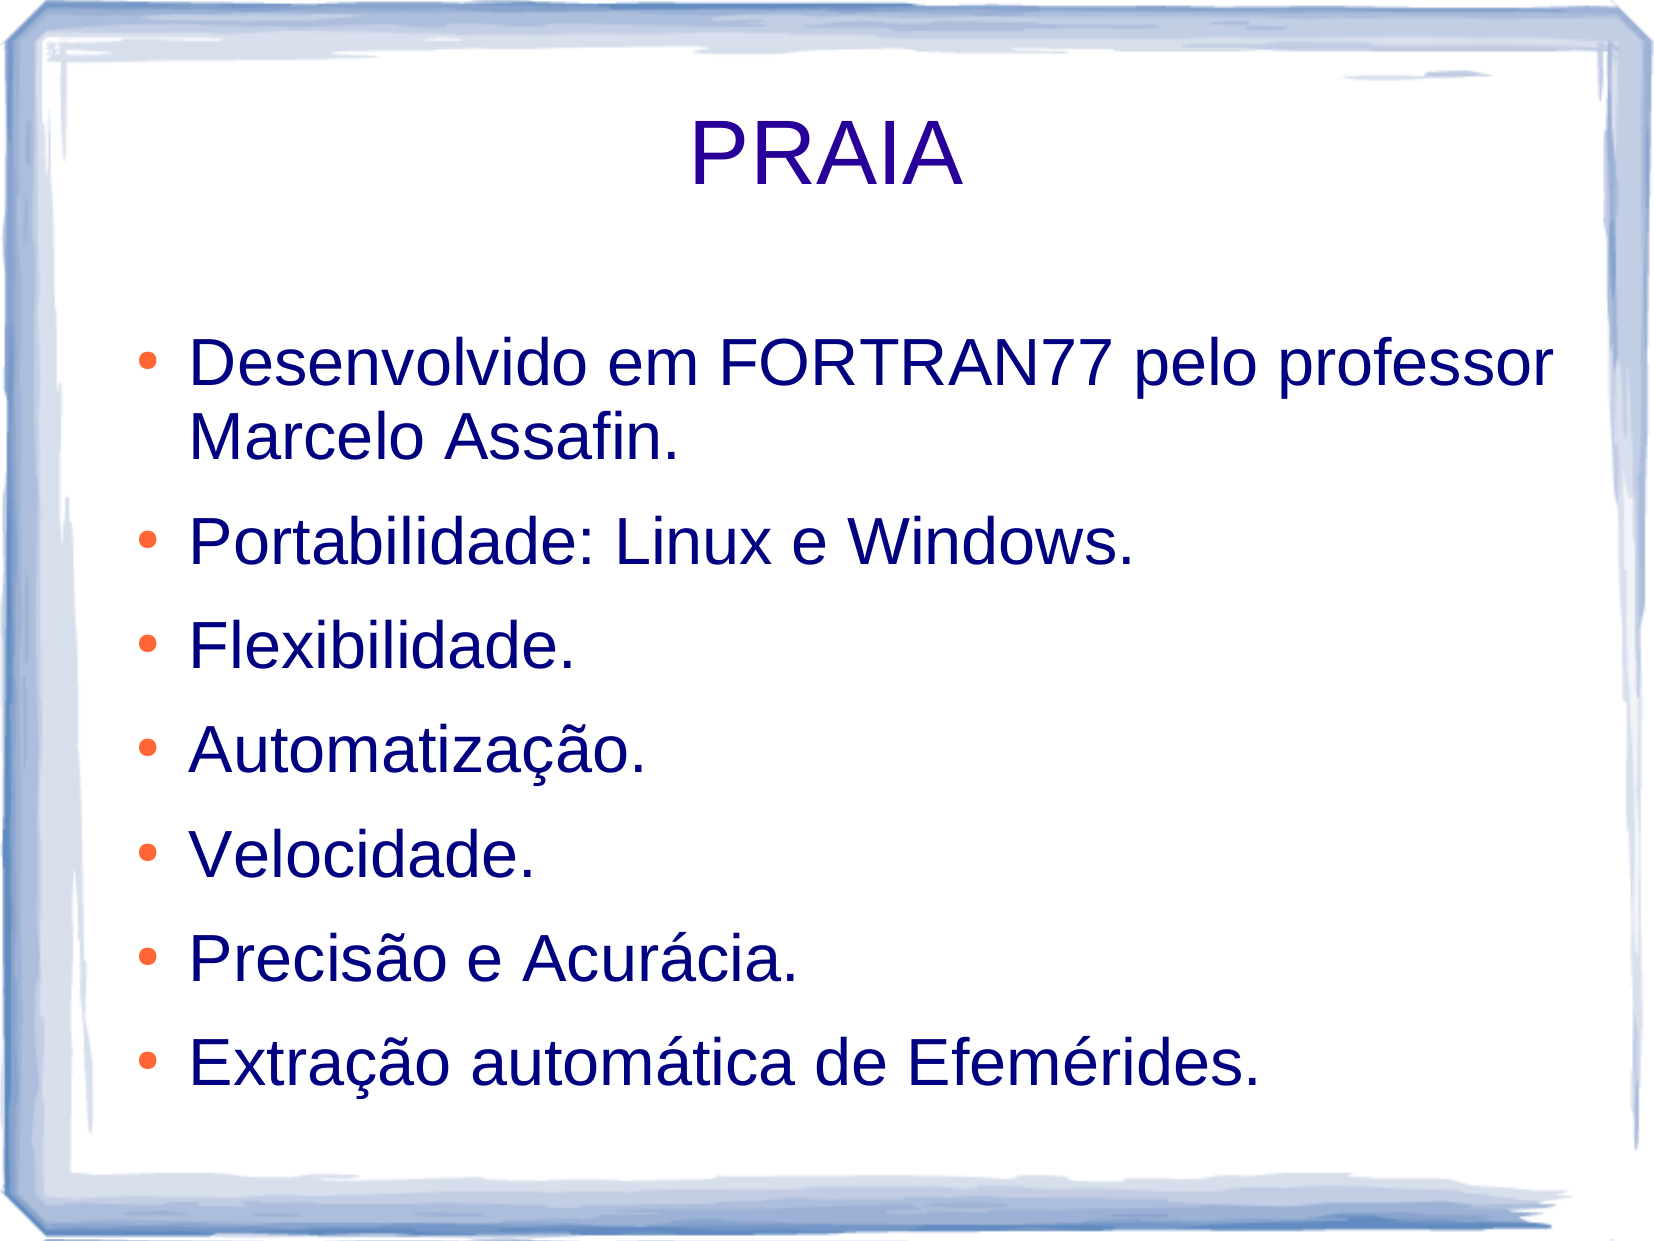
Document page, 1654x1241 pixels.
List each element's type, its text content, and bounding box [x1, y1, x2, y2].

list Desenvolvido em FORTRAN77 pelo professor Marcelo Assafin. Portabilidade: Linux e Windows. Flexibilidade. Automatização. Velocidade. Precisão e Acurácia. Extração automática de Efemérides. [118, 324, 1571, 1101]
picture [0, 0, 1654, 1241]
title PRAIA [82, 49, 1571, 257]
